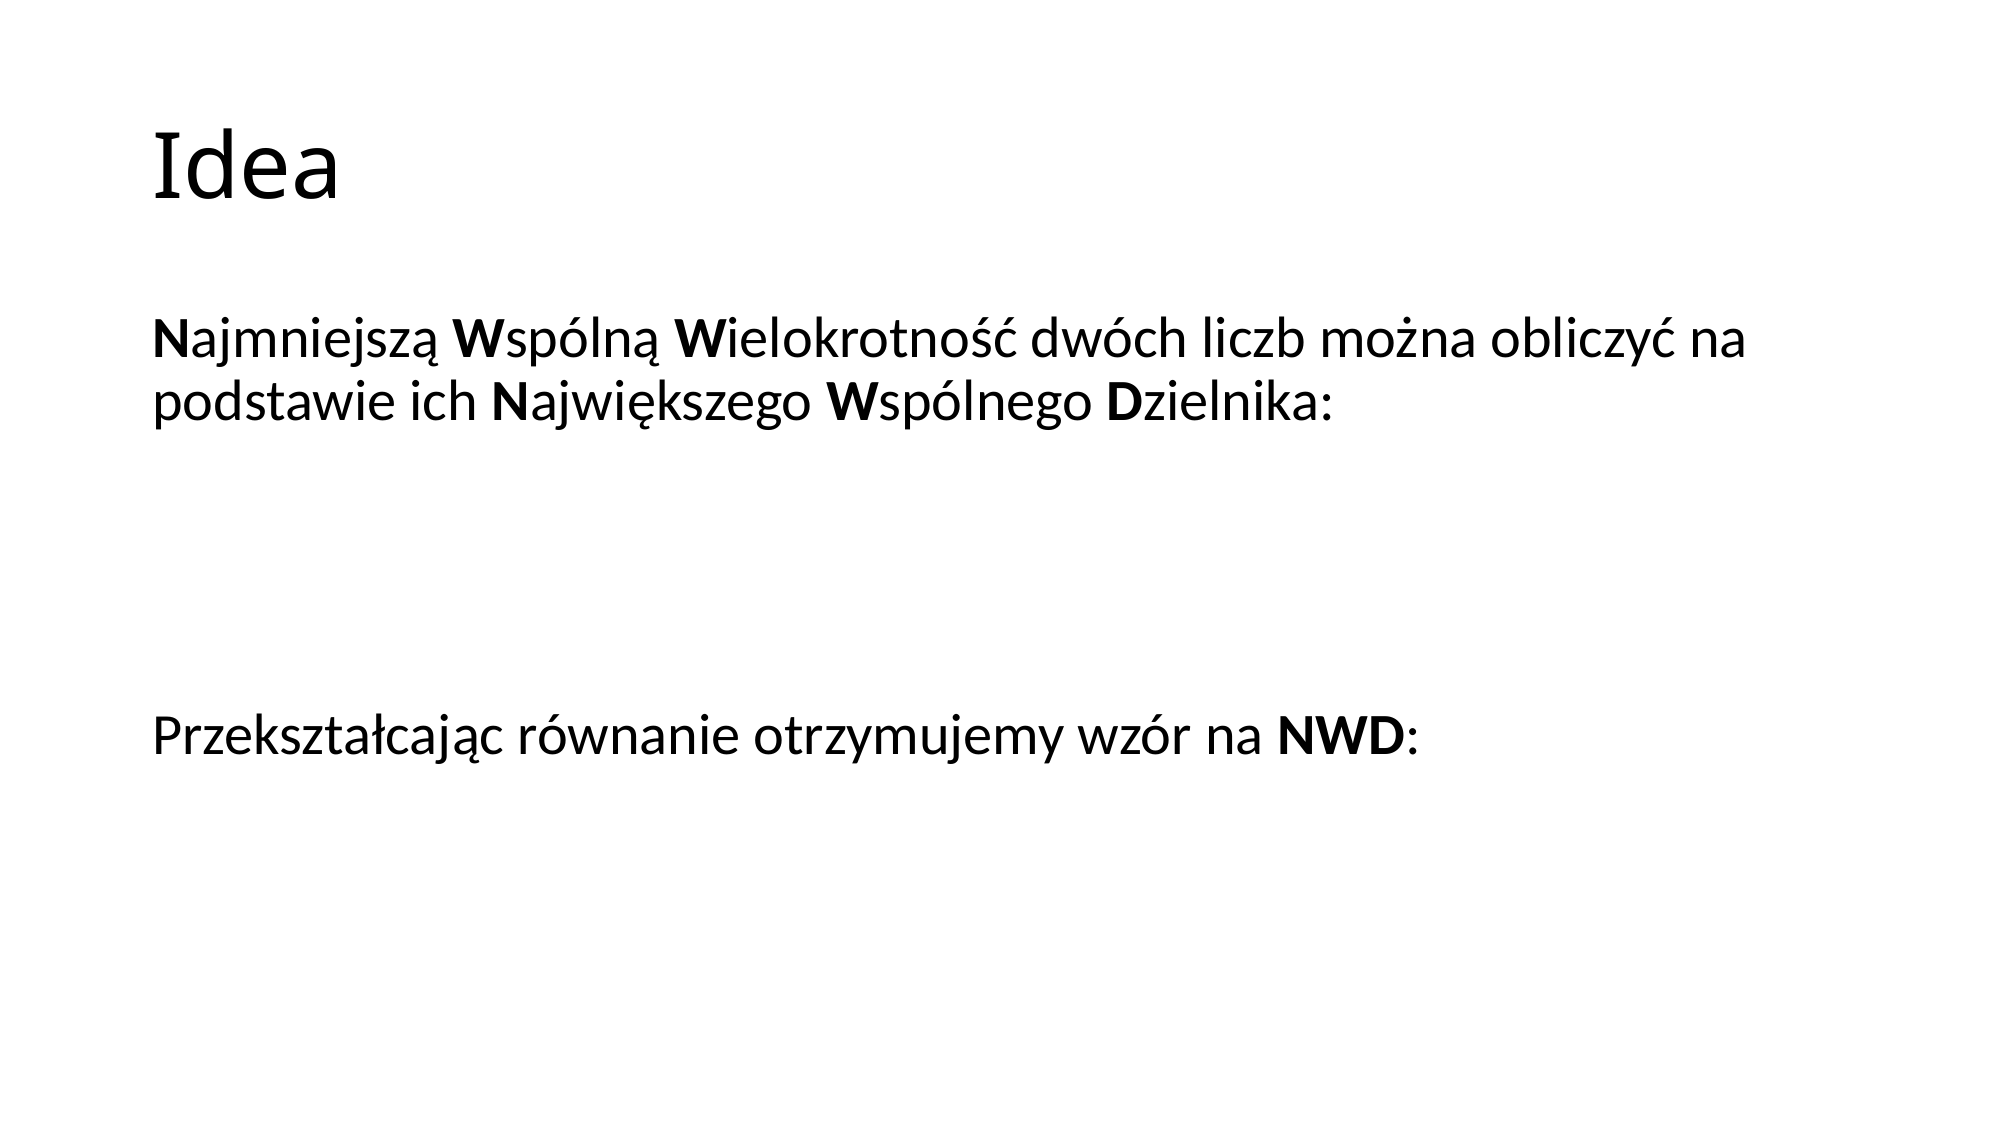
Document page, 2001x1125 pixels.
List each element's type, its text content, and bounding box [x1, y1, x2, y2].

list Najmniejszą Wspólną Wielokrotność dwóch liczb można obliczyć na podstawie ich Największego Wspólnego Dzielnika: Przekształcając równanie otrzymujemy wzór na NWD: [137, 299, 1863, 1014]
title Idea [137, 59, 1863, 278]
